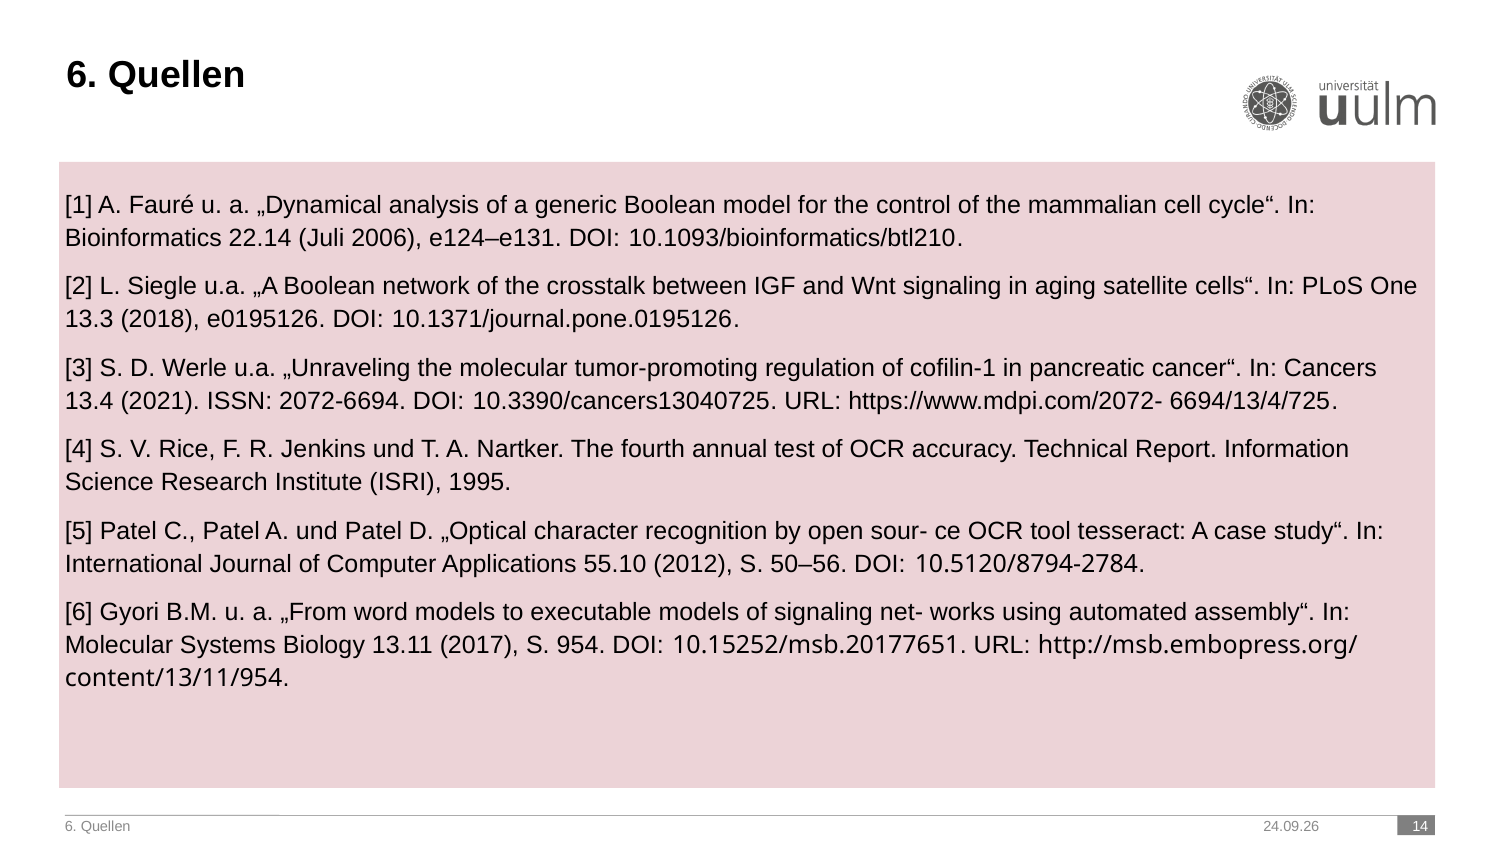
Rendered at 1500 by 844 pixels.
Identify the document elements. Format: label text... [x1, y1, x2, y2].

text_box <number> [1393, 816, 1429, 839]
text_box [59, 161, 1436, 788]
text_box 01.12.21 [1263, 816, 1393, 837]
text_box [1] A. Fauré u. a. „Dynamical analysis of a generic Boolean model for the control of the mammalian cell cycle“. In: Bioinformatics 22.14 (Juli 2006), e124–e131. DOI: 10.1093/bioinformatics/btl210. [2] L. Siegle u.a. „A Boolean network of the crosstalk between IGF and Wnt signaling in aging satellite cells“. In: PLoS One 13.3 (2018), e0195126. DOI: 10.1371/journal.pone.0195126. [3] S. D. Werle u.a. „Unraveling the molecular tumor-promoting regulation of cofilin-1 in pancreatic cancer“. In: Cancers 13.4 (2021). ISSN: 2072-6694. DOI: 10.3390/cancers13040725. URL: https://www.mdpi.com/2072- 6694/13/4/725. [4] S. V. Rice, F. R. Jenkins und T. A. Nartker. The fourth annual test of OCR accuracy. Technical Report. Information Science Research Institute (ISRI), 1995. [5] Patel C., Patel A. und Patel D. „Optical character recognition by open sour- ce OCR tool tesseract: A case study“. In: International Journal of Computer Applications 55.10 (2012), S. 50–56. DOI: 10.5120/8794-2784. [6] Gyori B.M. u. a. „From word models to executable models of signaling net- works using automated assembly“. In: Molecular Systems Biology 13.11 (2017), S. 954. DOI: 10.15252/msb.20177651. URL: http://msb.embopress.org/ content/13/11/954. [64, 185, 1437, 788]
picture [1286, 75, 1436, 131]
text_box 6. Quellen [64, 816, 1254, 837]
text_box 6. Quellen [66, 49, 1286, 150]
